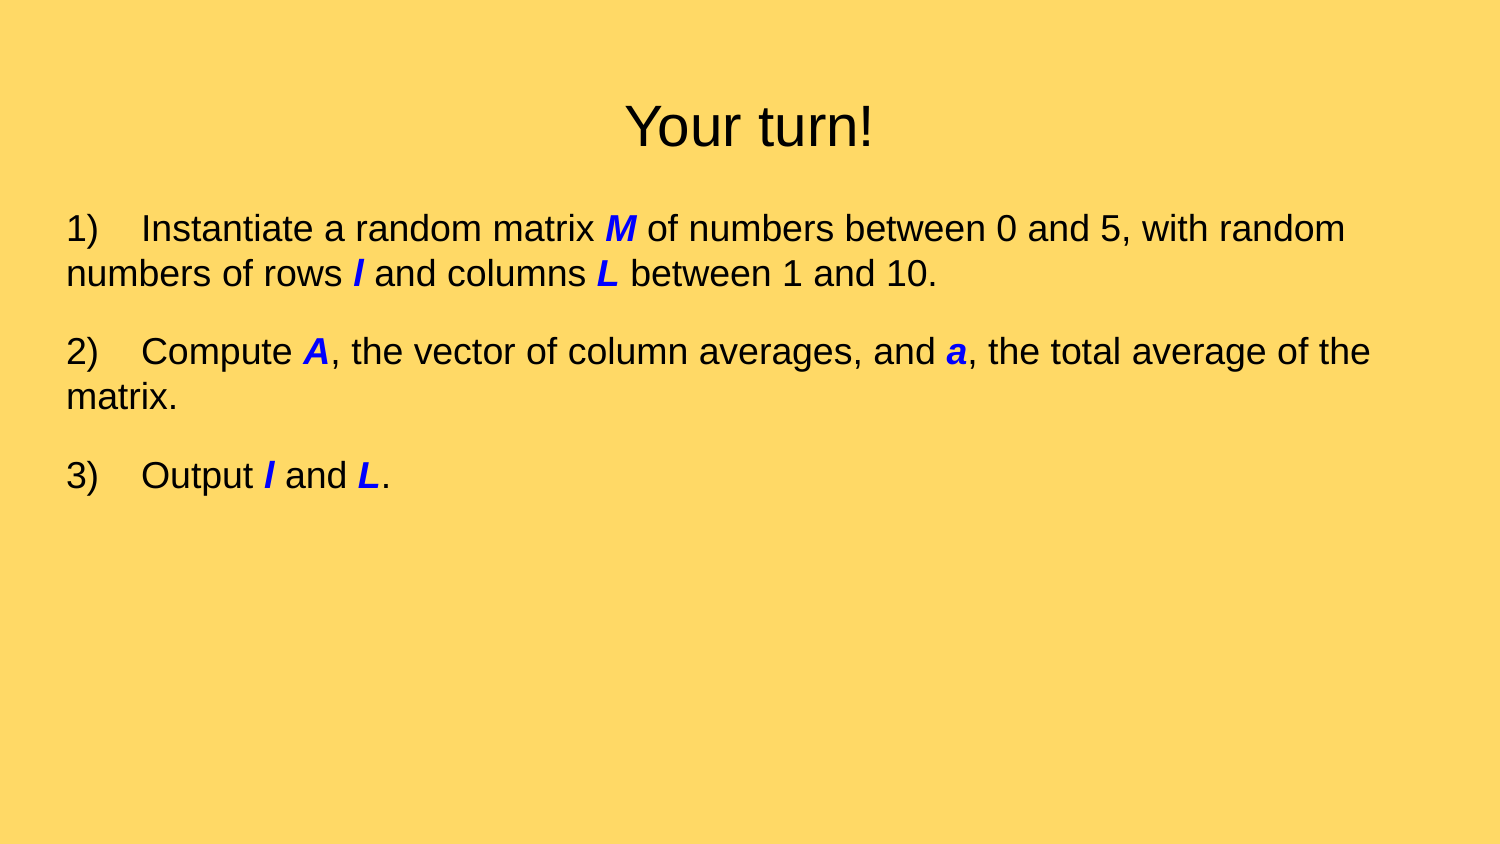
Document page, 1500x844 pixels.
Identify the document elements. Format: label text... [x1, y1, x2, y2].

list 1) Instantiate a random matrix M of numbers between 0 and 5, with random numbers of rows l and columns L between 1 and 10. 2) Compute A, the vector of column averages, and a, the total average of the matrix. 3) Output l and L. [51, 189, 1449, 750]
title Your turn! [51, 72, 1449, 167]
